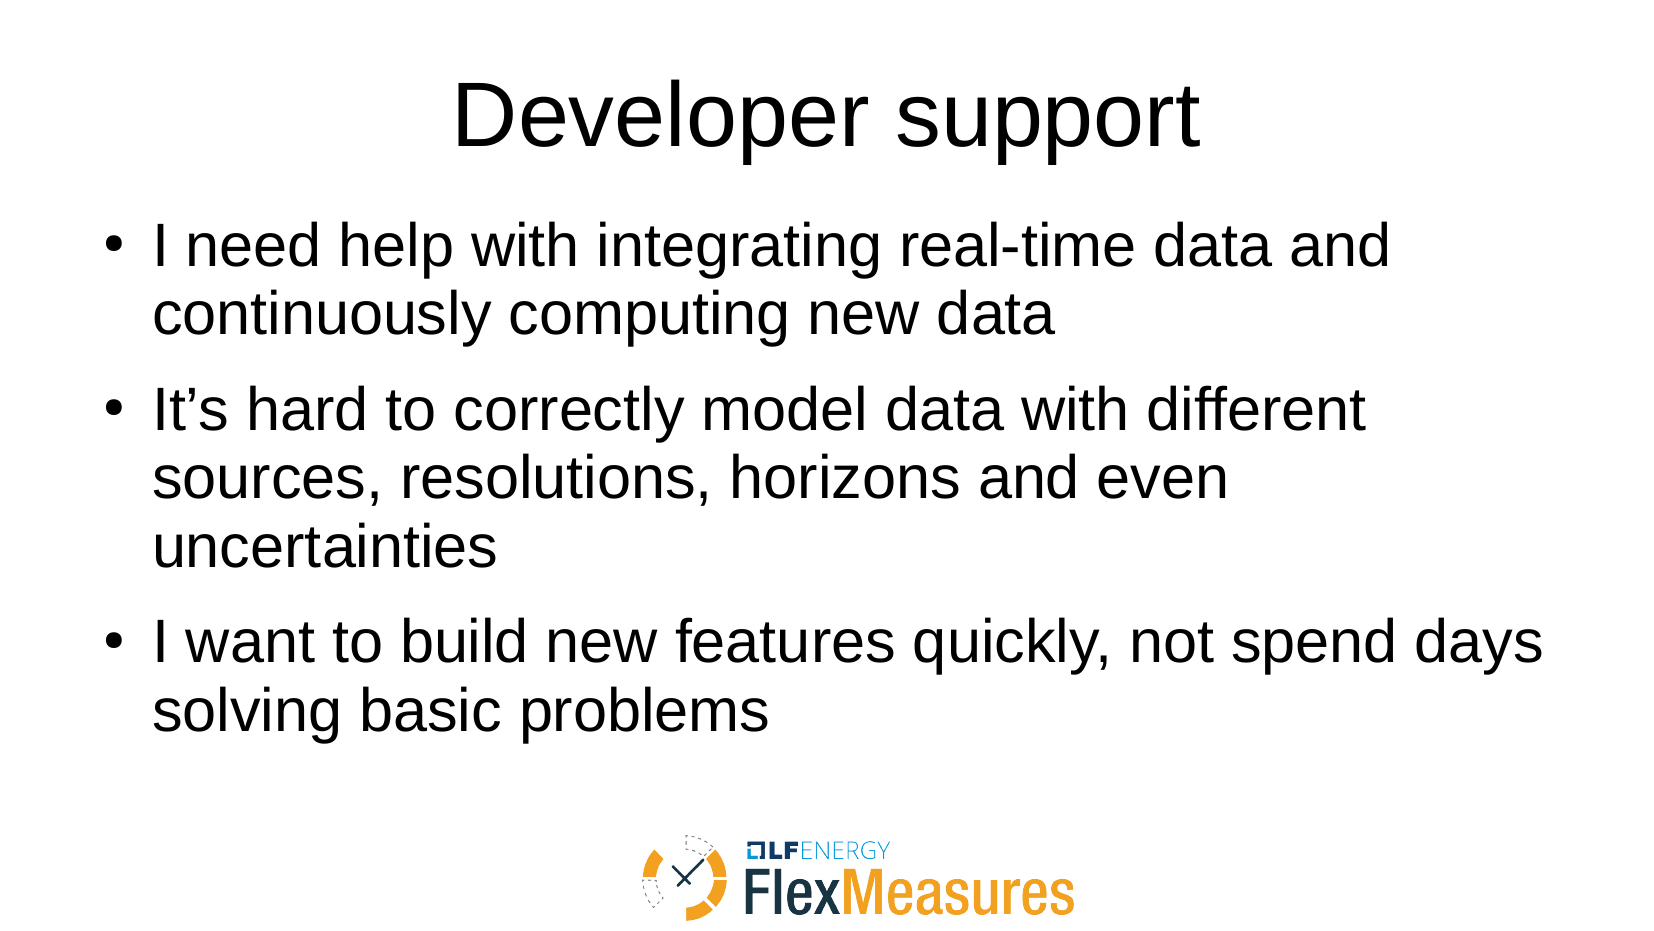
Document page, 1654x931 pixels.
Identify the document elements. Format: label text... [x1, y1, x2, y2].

list I need help with integrating real-time data and continuously computing new data It’s hard to correctly model data with different sources, resolutions, horizons and even uncertainties I want to build new features quickly, not spend days solving basic problems [86, 210, 1575, 751]
title Developer support [82, 37, 1571, 193]
picture [642, 835, 1074, 921]
